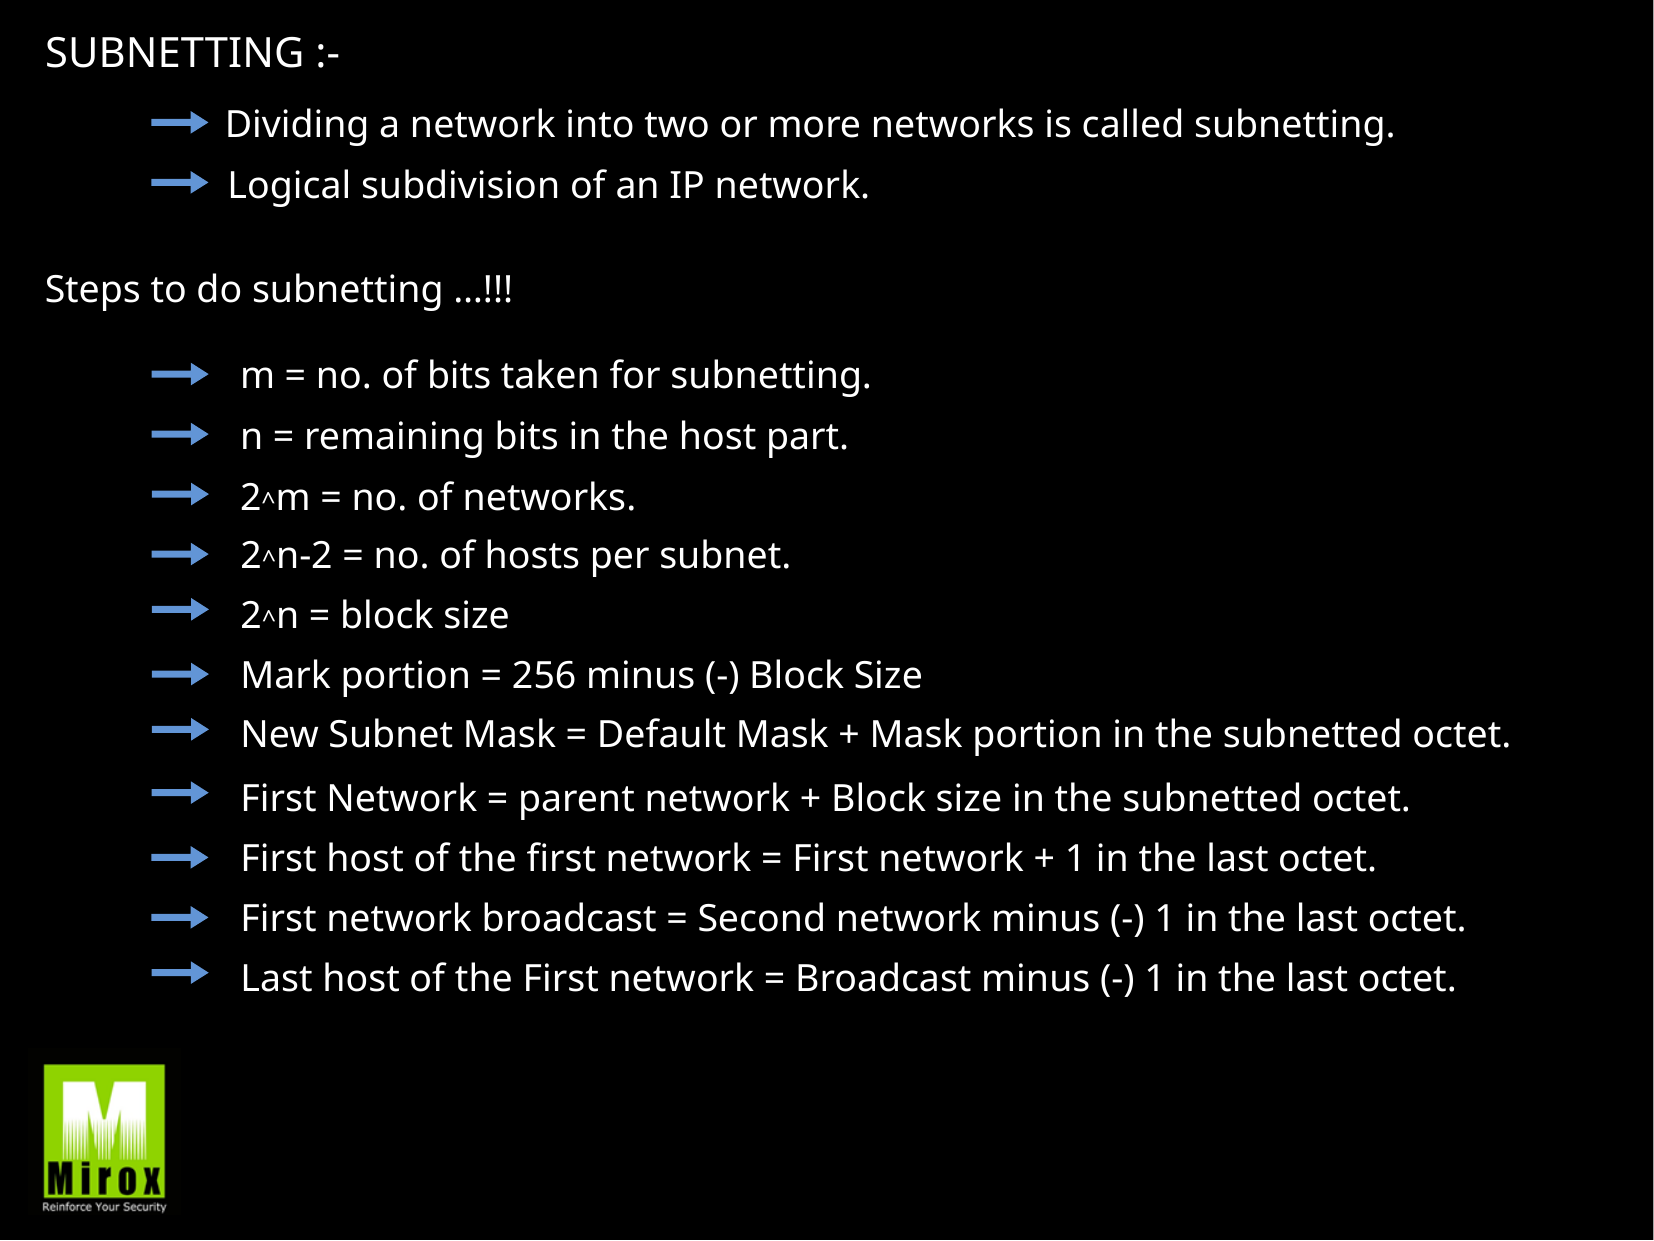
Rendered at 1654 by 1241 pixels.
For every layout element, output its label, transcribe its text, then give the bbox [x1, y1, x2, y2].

picture [150, 541, 211, 567]
text_box 2^n = block size [225, 580, 564, 641]
picture [150, 960, 211, 986]
picture [150, 780, 211, 806]
text_box Logical subdivision of an IP network. [212, 192, 946, 212]
picture [150, 361, 211, 387]
picture [150, 596, 211, 622]
text_box n = remaining bits in the host part. [225, 402, 918, 464]
text_box Steps to do subnetting …!!! [30, 255, 1306, 316]
picture [150, 481, 211, 507]
picture [150, 421, 211, 447]
text_box First Network = parent network + Block size in the subnetted octet. [225, 764, 1576, 867]
picture [149, 904, 211, 931]
text_box Mark portion = 256 minus (-) Block Size [225, 641, 1036, 699]
picture [150, 661, 211, 687]
picture [149, 844, 211, 871]
picture [149, 169, 211, 196]
picture [28, 1048, 181, 1216]
text_box Dividing a network into two or more networks is called subnetting. [210, 90, 1576, 192]
text_box 2^m = no. of networks. [225, 463, 694, 521]
text_box First network broadcast = Second network minus (-) 1 in the last octet. [225, 884, 1621, 987]
text_box First host of the first network = First network + 1 in the last octet. [225, 824, 1561, 884]
picture [149, 109, 210, 136]
text_box Last host of the First network = Broadcast minus (-) 1 in the last octet. [225, 987, 1591, 1047]
text_box 2^n-2 = no. of hosts per subnet. [225, 521, 931, 583]
text_box m = no. of bits taken for subnetting. [225, 341, 940, 403]
picture [150, 716, 211, 742]
text_box New Subnet Mask = Default Mask + Mask portion in the subnetted octet. [225, 699, 1636, 766]
text_box SUBNETTING :- [30, 15, 436, 82]
